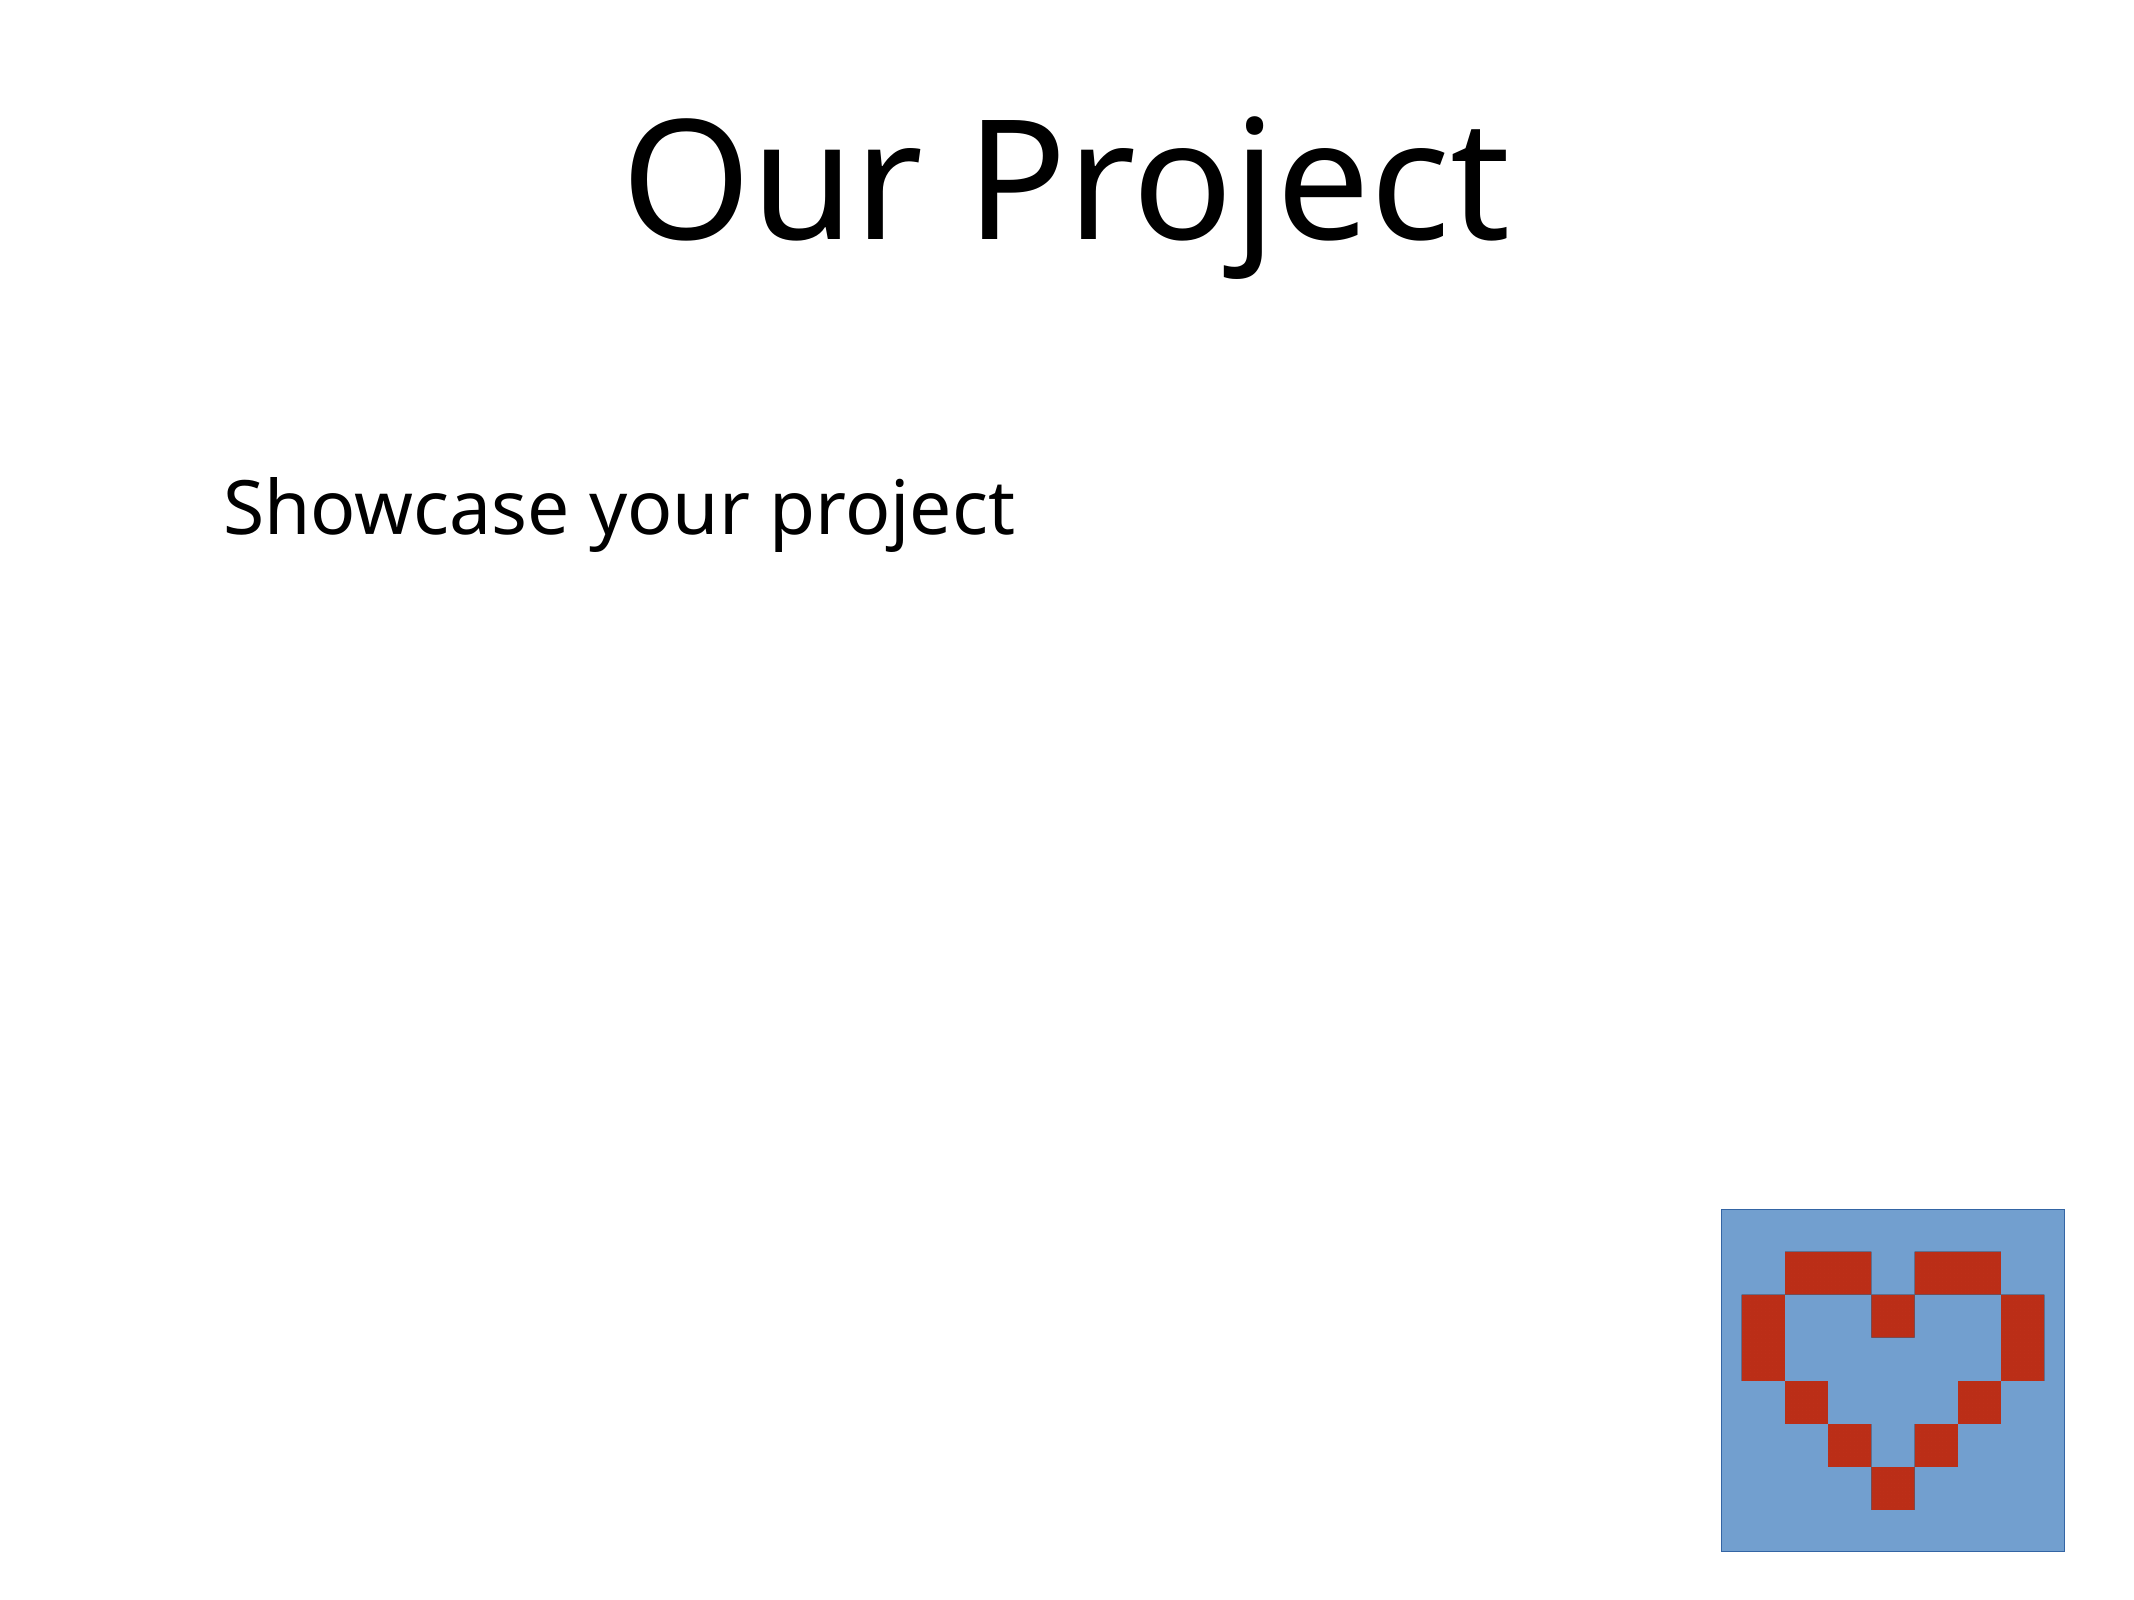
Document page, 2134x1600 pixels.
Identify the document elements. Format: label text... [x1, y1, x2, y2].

text_box Our Project [208, 54, 1926, 397]
text_box Showcase your project [208, 446, 1926, 1011]
picture [1721, 1209, 2065, 1552]
